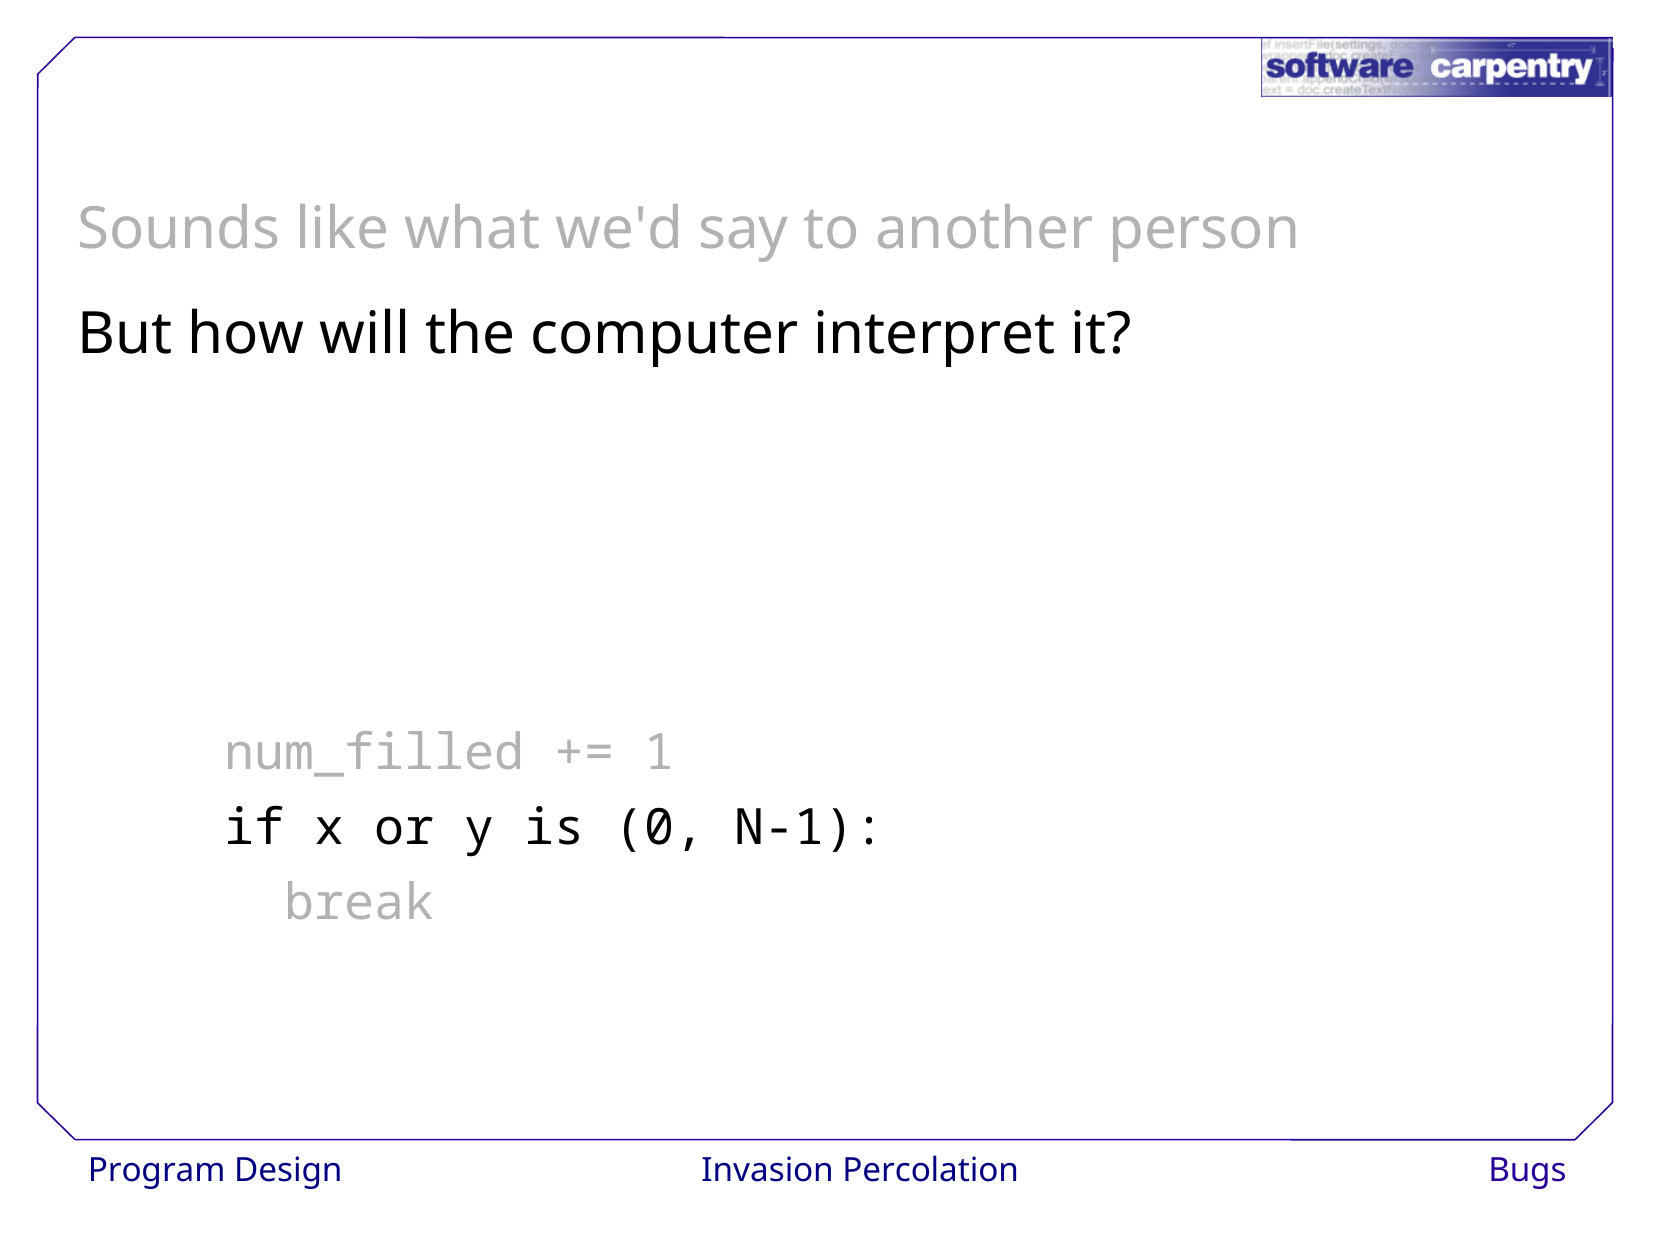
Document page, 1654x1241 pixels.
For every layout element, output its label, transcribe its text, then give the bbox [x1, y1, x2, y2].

text_box Sounds like what we'd say to another person But how will the computer interpret it? [63, 147, 1466, 373]
text_box num_filled += 1 if x or y is (0, N-1): break [89, 112, 1508, 1055]
picture [1261, 39, 1613, 97]
